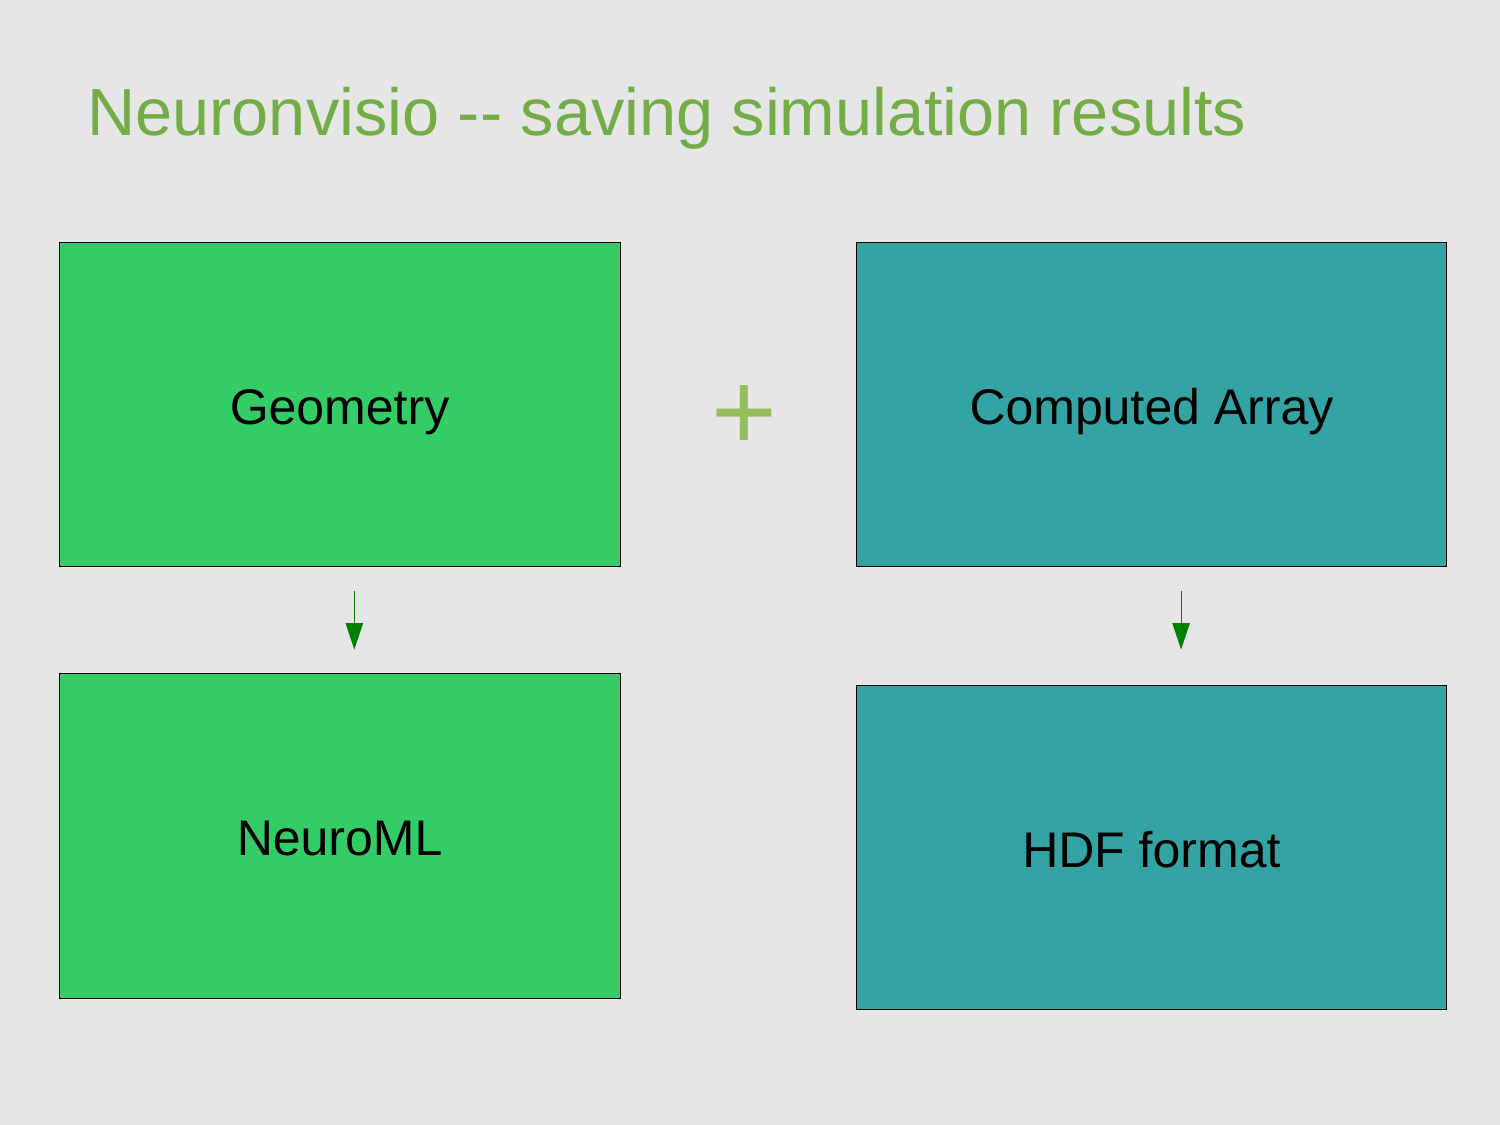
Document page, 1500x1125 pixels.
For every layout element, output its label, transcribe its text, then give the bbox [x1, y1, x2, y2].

text_box Computed Array [856, 242, 1447, 567]
title Neuronvisio -- saving simulation results [87, 50, 1426, 176]
text_box HDF format [856, 685, 1447, 1010]
text_box + [696, 330, 786, 481]
text_box NeuroML [59, 673, 621, 999]
text_box Geometry [59, 242, 621, 567]
